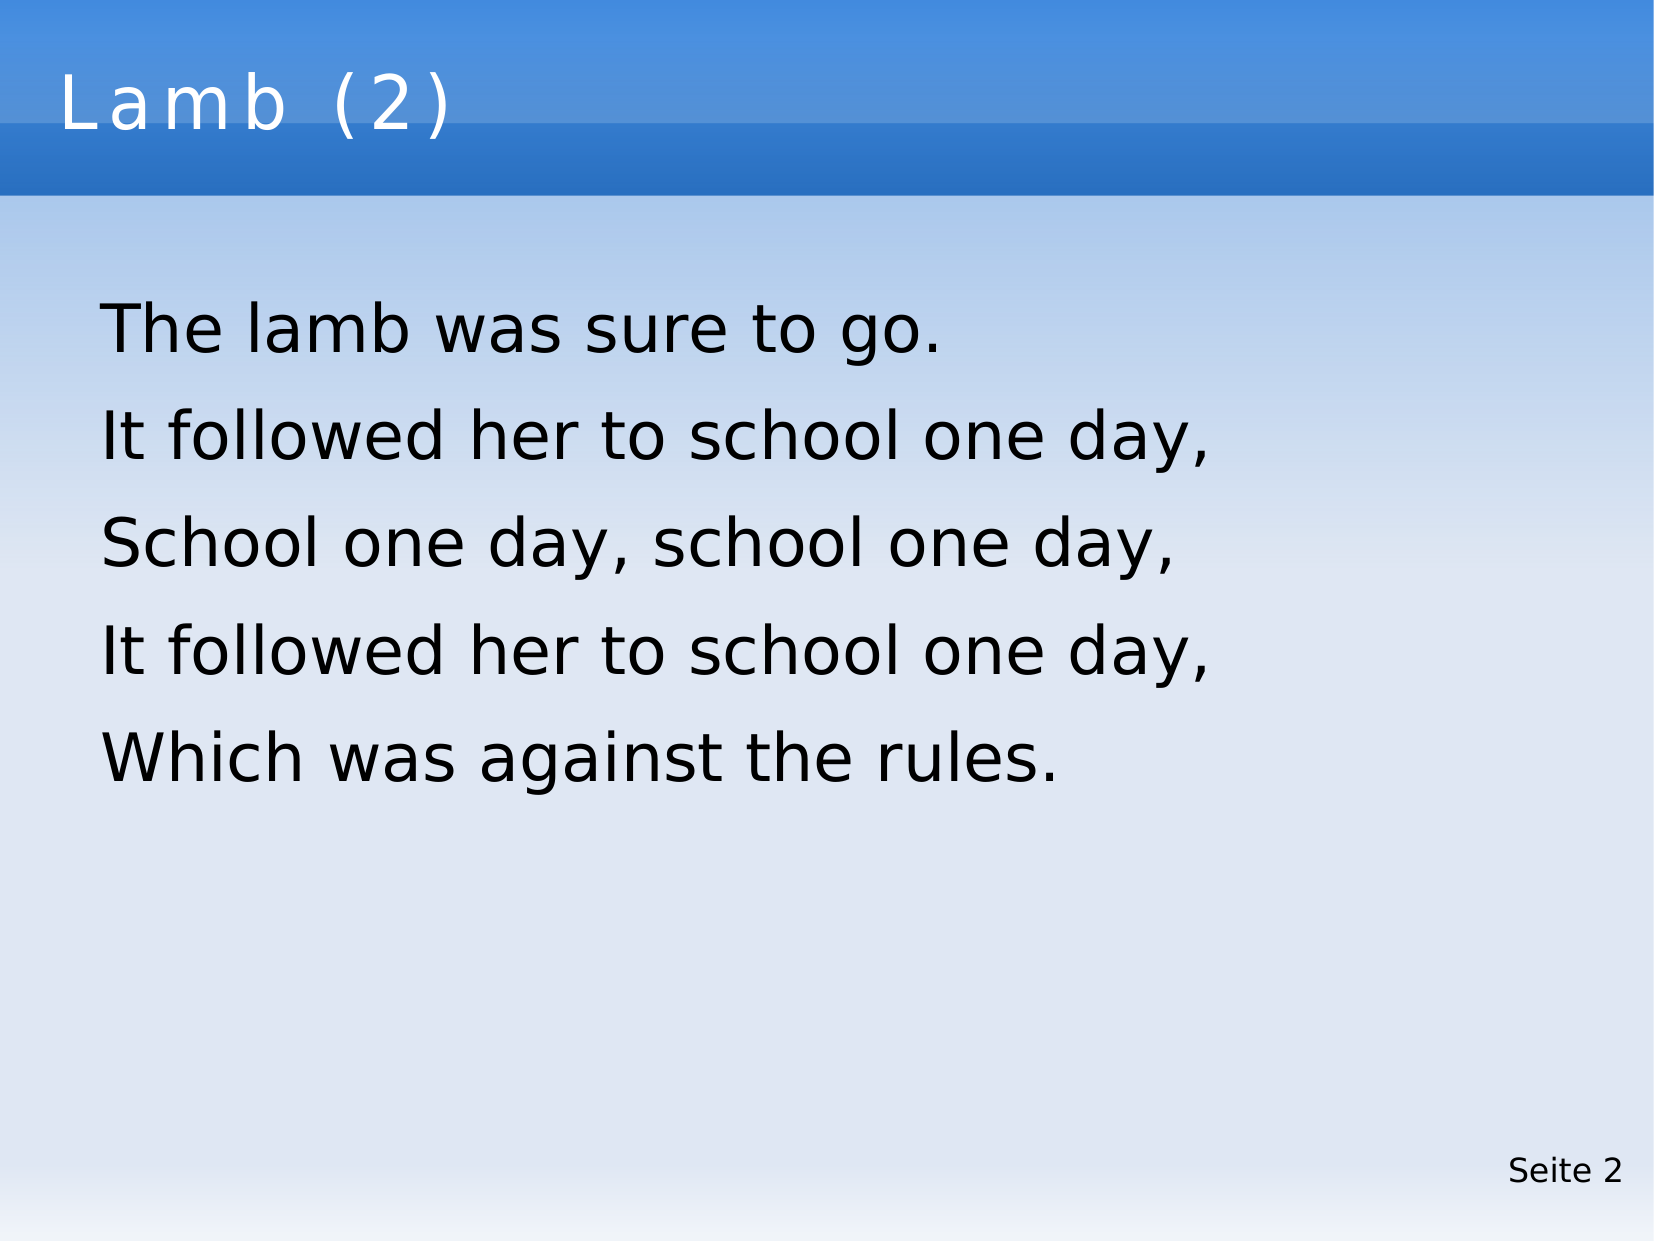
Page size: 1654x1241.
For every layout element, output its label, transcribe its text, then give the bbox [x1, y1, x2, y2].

title Lamb (2) [59, 29, 1595, 178]
picture [0, 0, 1654, 1241]
list The lamb was sure to go. It followed her to school one day, School one day, school one day, It followed her to school one day, Which was against the rules. [82, 290, 1571, 1109]
